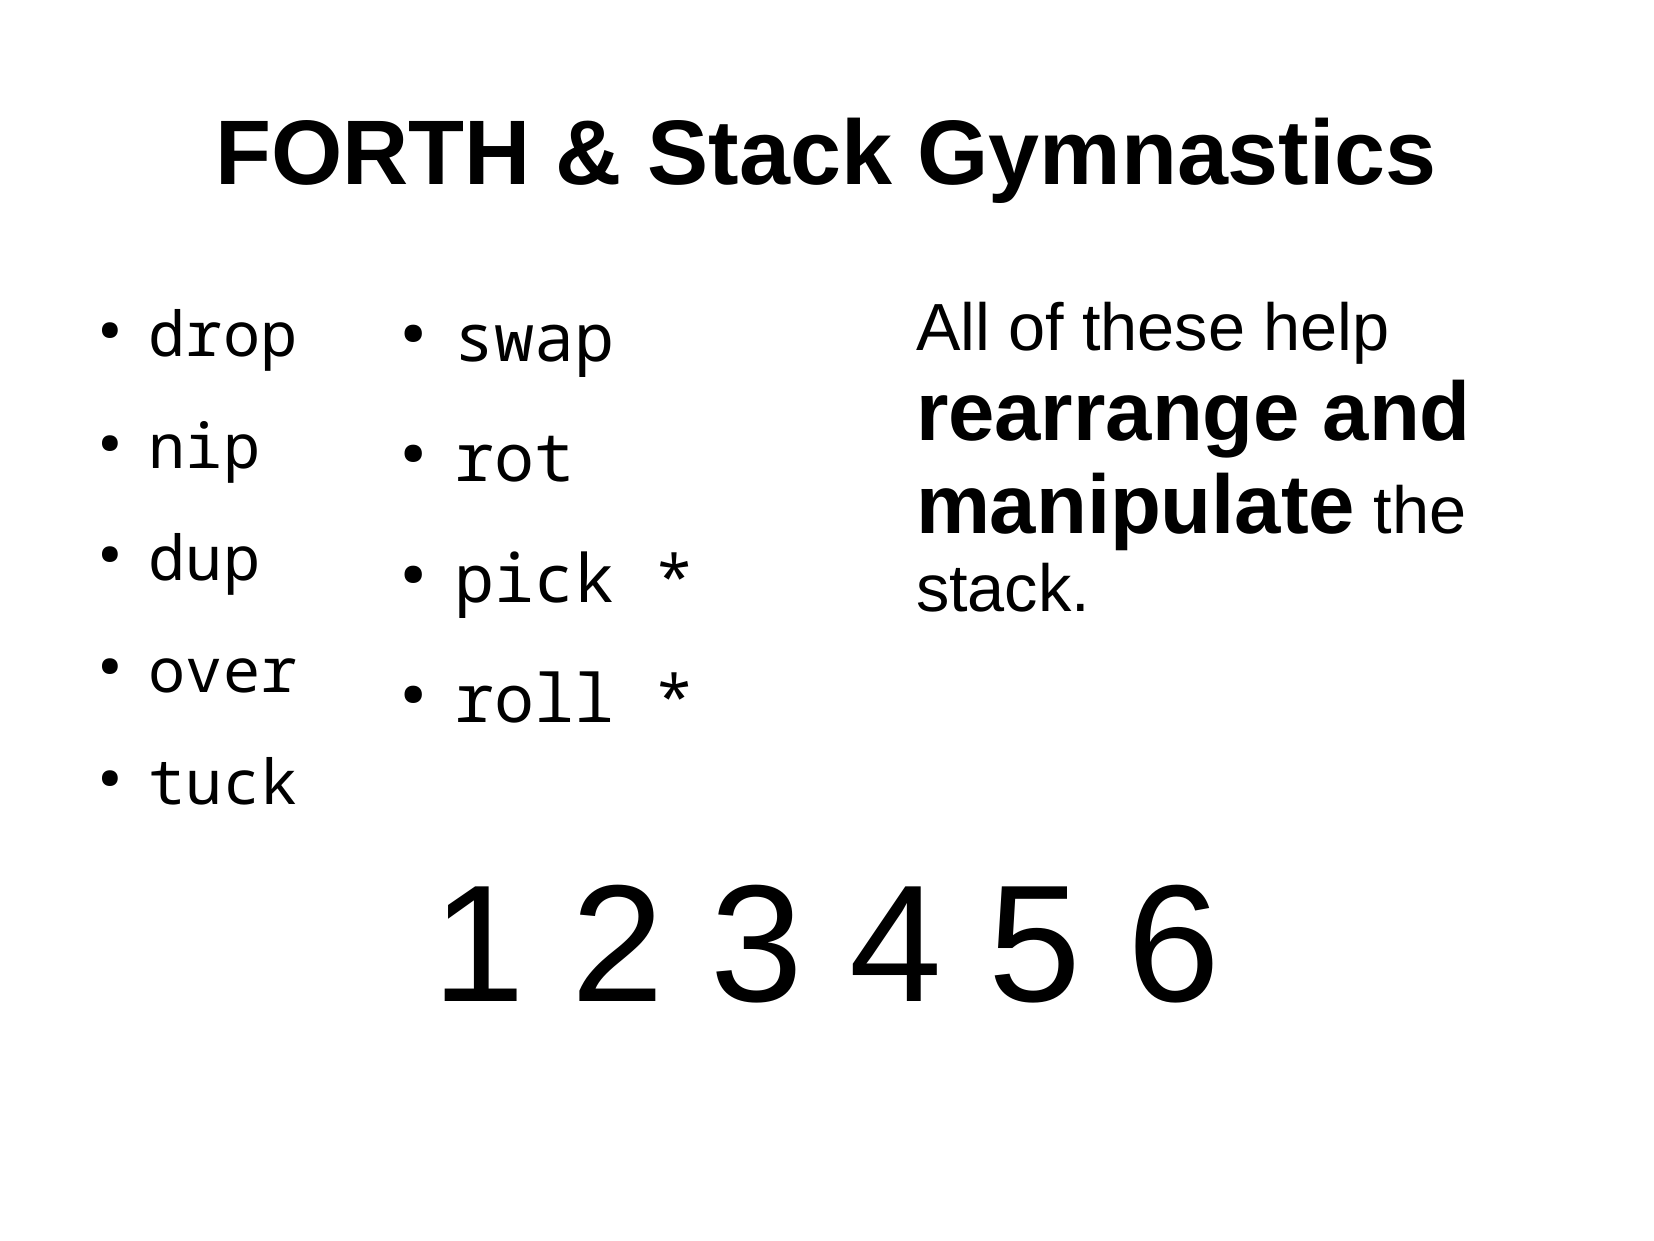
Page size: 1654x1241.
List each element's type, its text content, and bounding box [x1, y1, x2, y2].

text_box 1 2 3 4 5 6 [369, 842, 1285, 1231]
list drop nip dup over tuck [82, 290, 361, 826]
list swap rot pick * roll * [383, 290, 736, 826]
list All of these help rearrange and manipulate the stack. [845, 290, 1572, 1010]
title FORTH & Stack Gymnastics [82, 49, 1571, 257]
